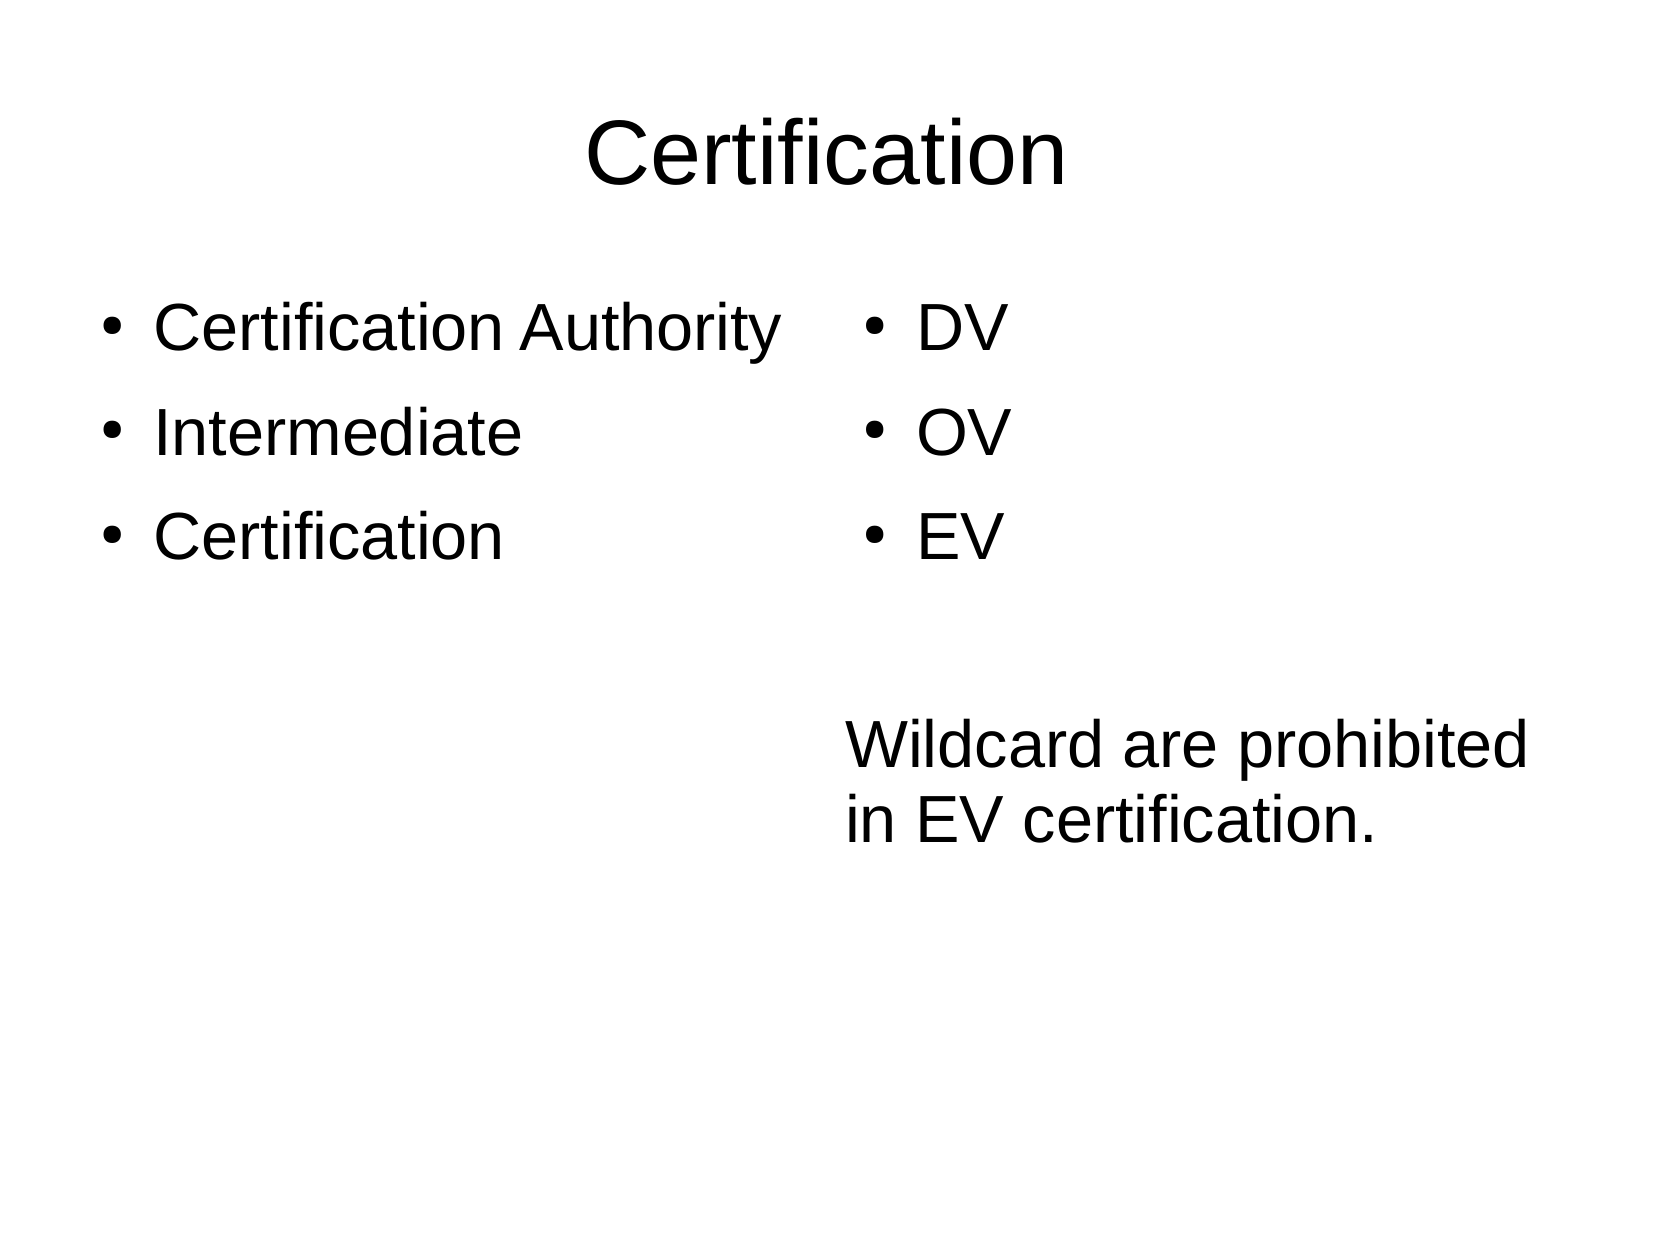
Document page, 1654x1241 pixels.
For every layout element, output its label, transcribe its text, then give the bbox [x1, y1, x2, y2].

list DV OV EV Wildcard are prohibited in EV certification. [845, 290, 1572, 1010]
title Certification [82, 49, 1571, 257]
list Certification Authority Intermediate Certification [82, 290, 809, 1010]
